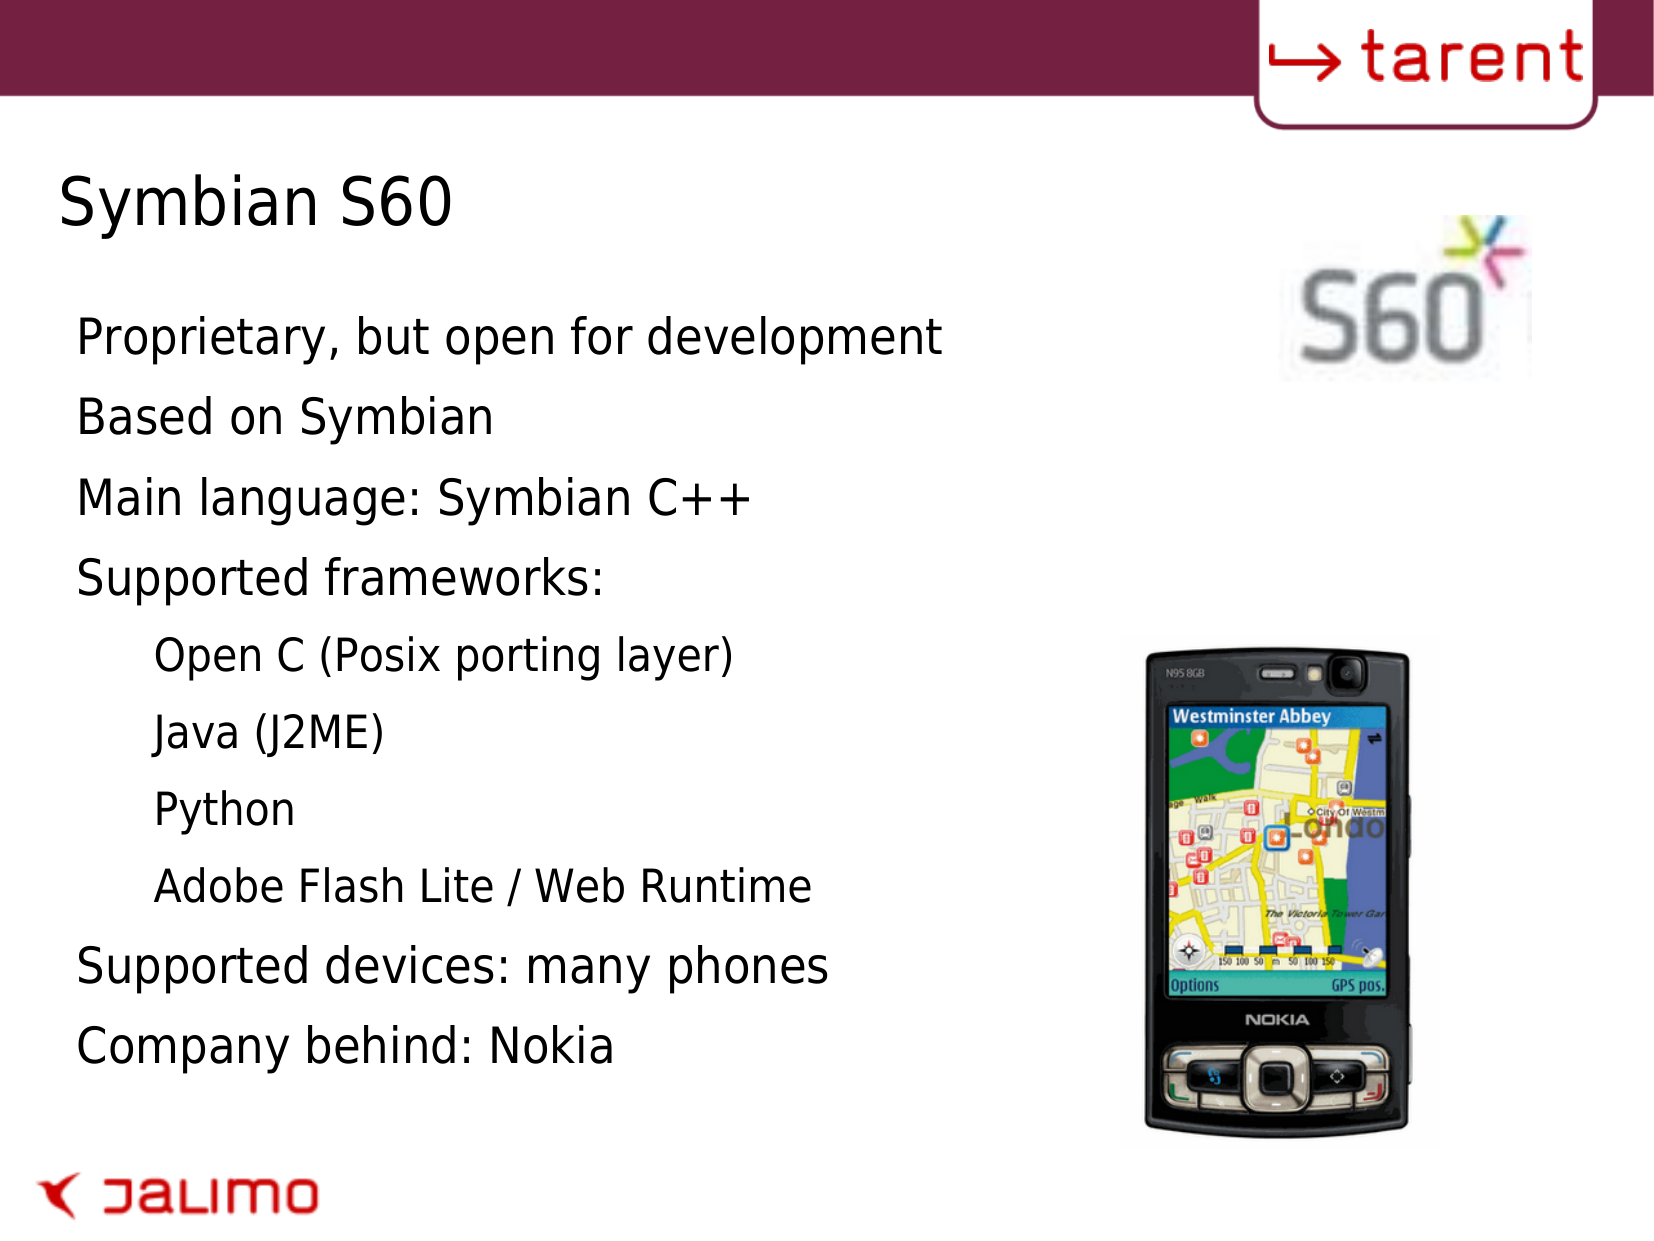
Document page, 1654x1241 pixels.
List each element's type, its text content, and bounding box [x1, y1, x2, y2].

picture [1120, 634, 1440, 1149]
picture [0, 0, 1654, 146]
picture [32, 1171, 324, 1222]
list Proprietary, but open for development Based on Symbian Main language: Symbian C++ Supported frameworks: Open C (Posix porting layer) Java (J2ME) Python Adobe Flash Lite / Web Runtime Supported devices: many phones Company behind: Nokia [59, 307, 1606, 1076]
title Symbian S60 [59, 162, 1625, 241]
picture [1278, 215, 1532, 389]
